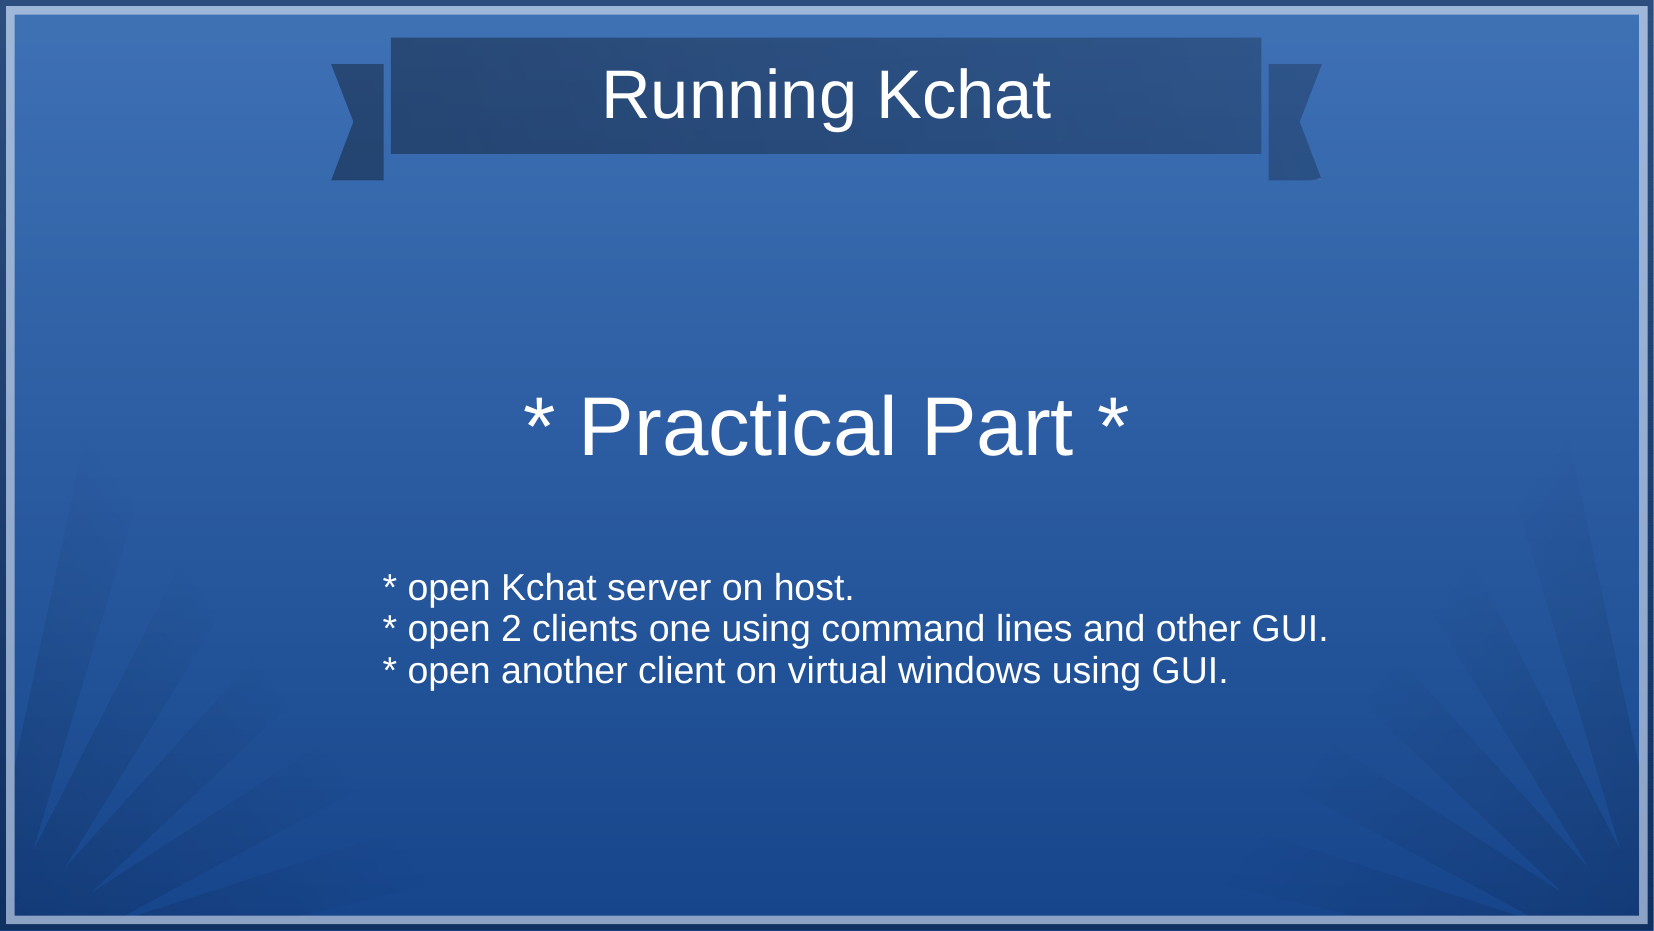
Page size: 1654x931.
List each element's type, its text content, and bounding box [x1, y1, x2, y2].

title Running Kchat [389, 35, 1264, 154]
subtitle * Practical Part * * open Kchat server on host. * open 2 clients one using command lines and other GUI. * open another client on virtual windows using GUI. [82, 224, 1571, 848]
